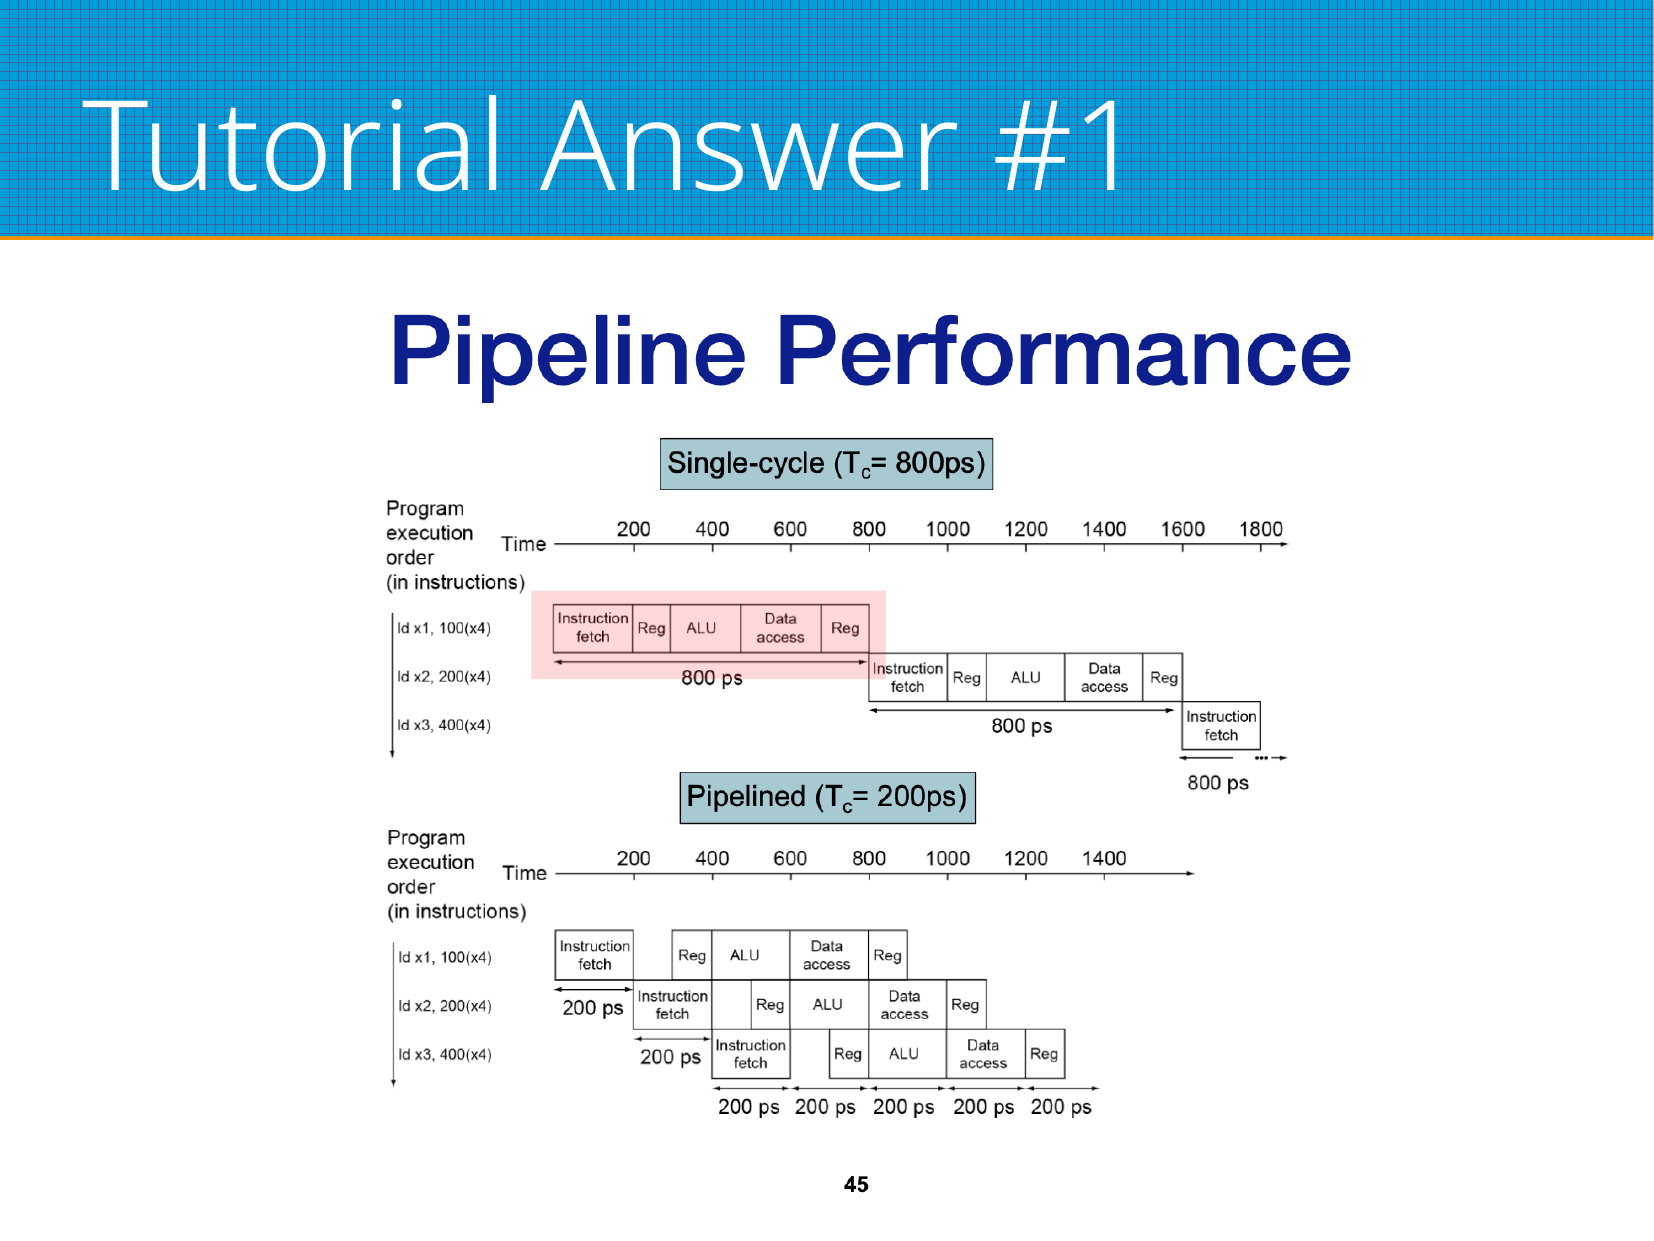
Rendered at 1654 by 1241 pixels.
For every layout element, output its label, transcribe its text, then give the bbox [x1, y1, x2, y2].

text_box [531, 590, 886, 680]
title Tutorial Answer #1 [82, 19, 1571, 227]
picture [345, 286, 1388, 1211]
